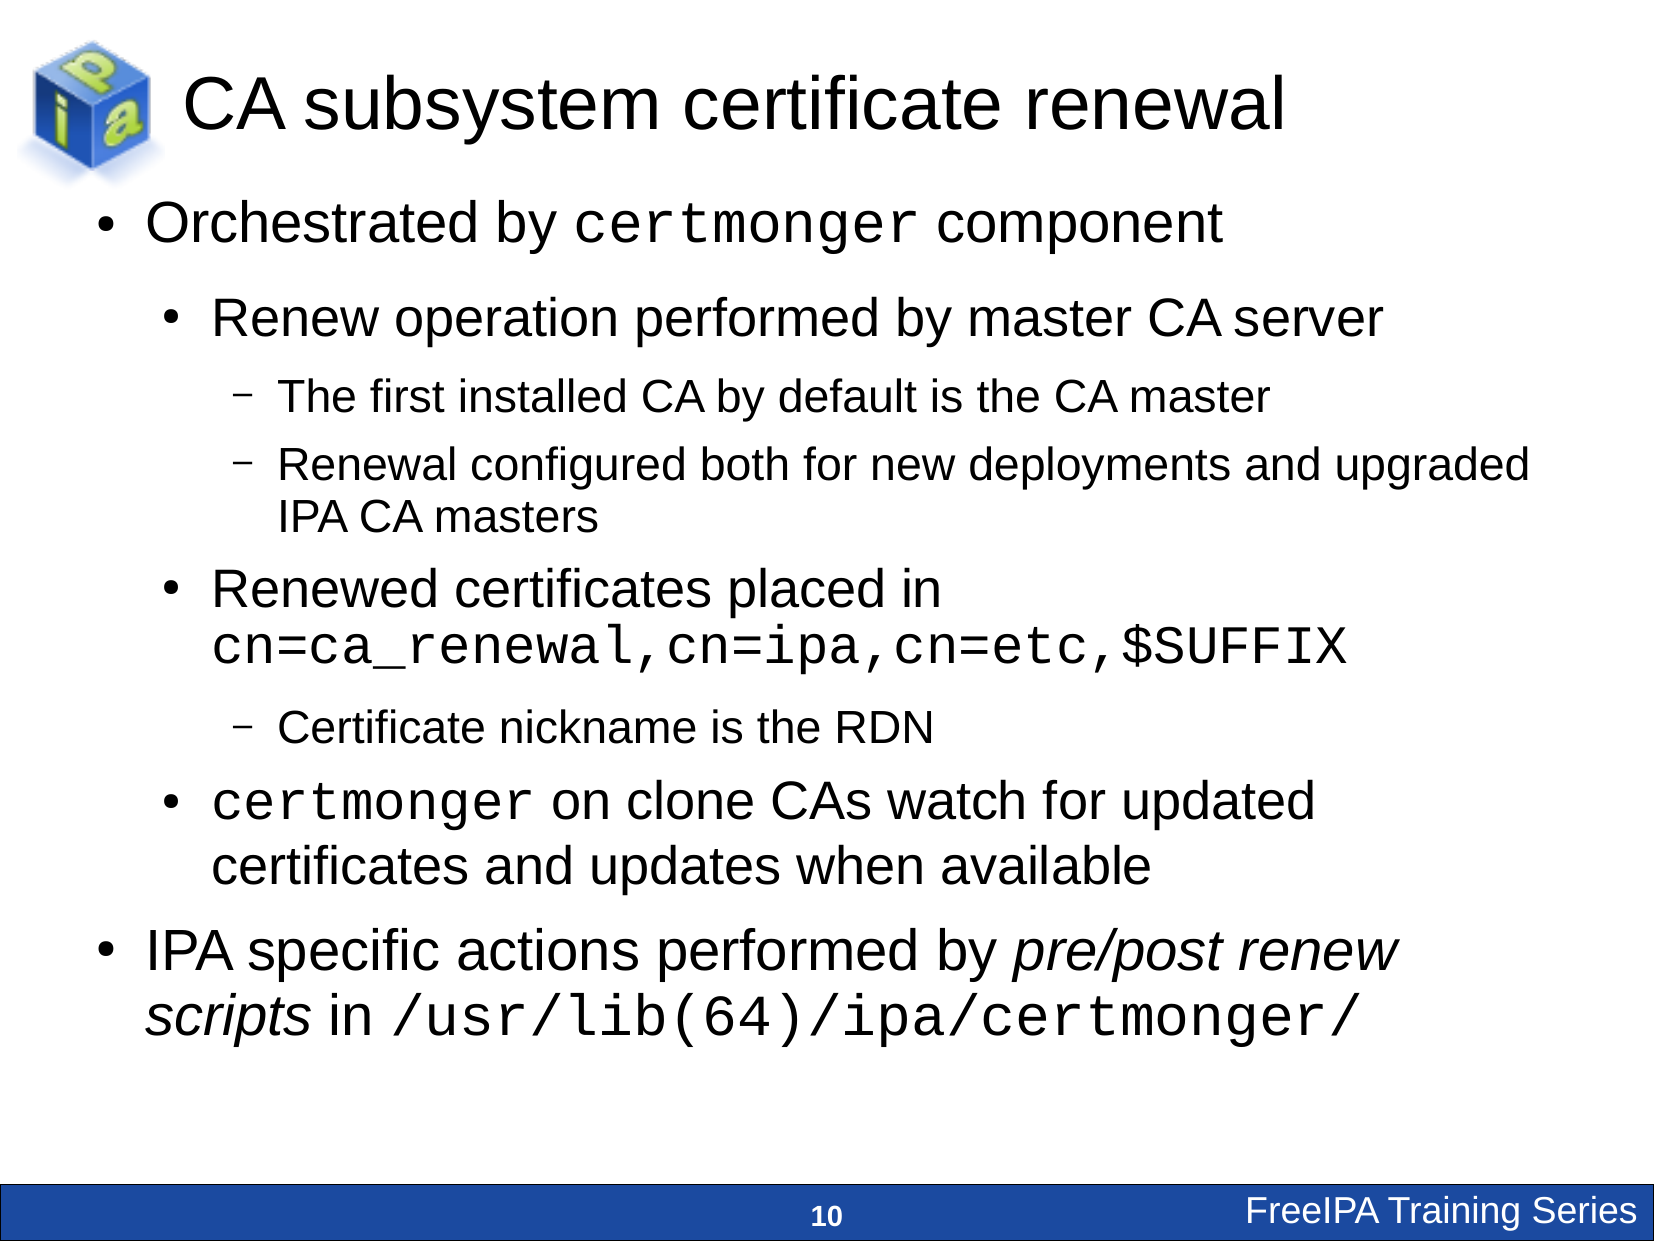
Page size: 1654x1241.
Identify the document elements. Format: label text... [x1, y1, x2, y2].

title CA subsystem certificate renewal [182, 31, 1579, 177]
picture [17, 34, 165, 193]
list Orchestrated by certmonger component Renew operation performed by master CA server The first installed CA by default is the CA master Renewal configured both for new deployments and upgraded IPA CA masters Renewed certificates placed in cn=ca_renewal,cn=ipa,cn=etc,$SUFFIX Certificate nickname is the RDN certmonger on clone CAs watch for updated certificates and updates when available IPA specific actions performed by pre/post renew scripts in /usr/lib(64)/ipa/certmonger/ [79, 190, 1568, 1060]
